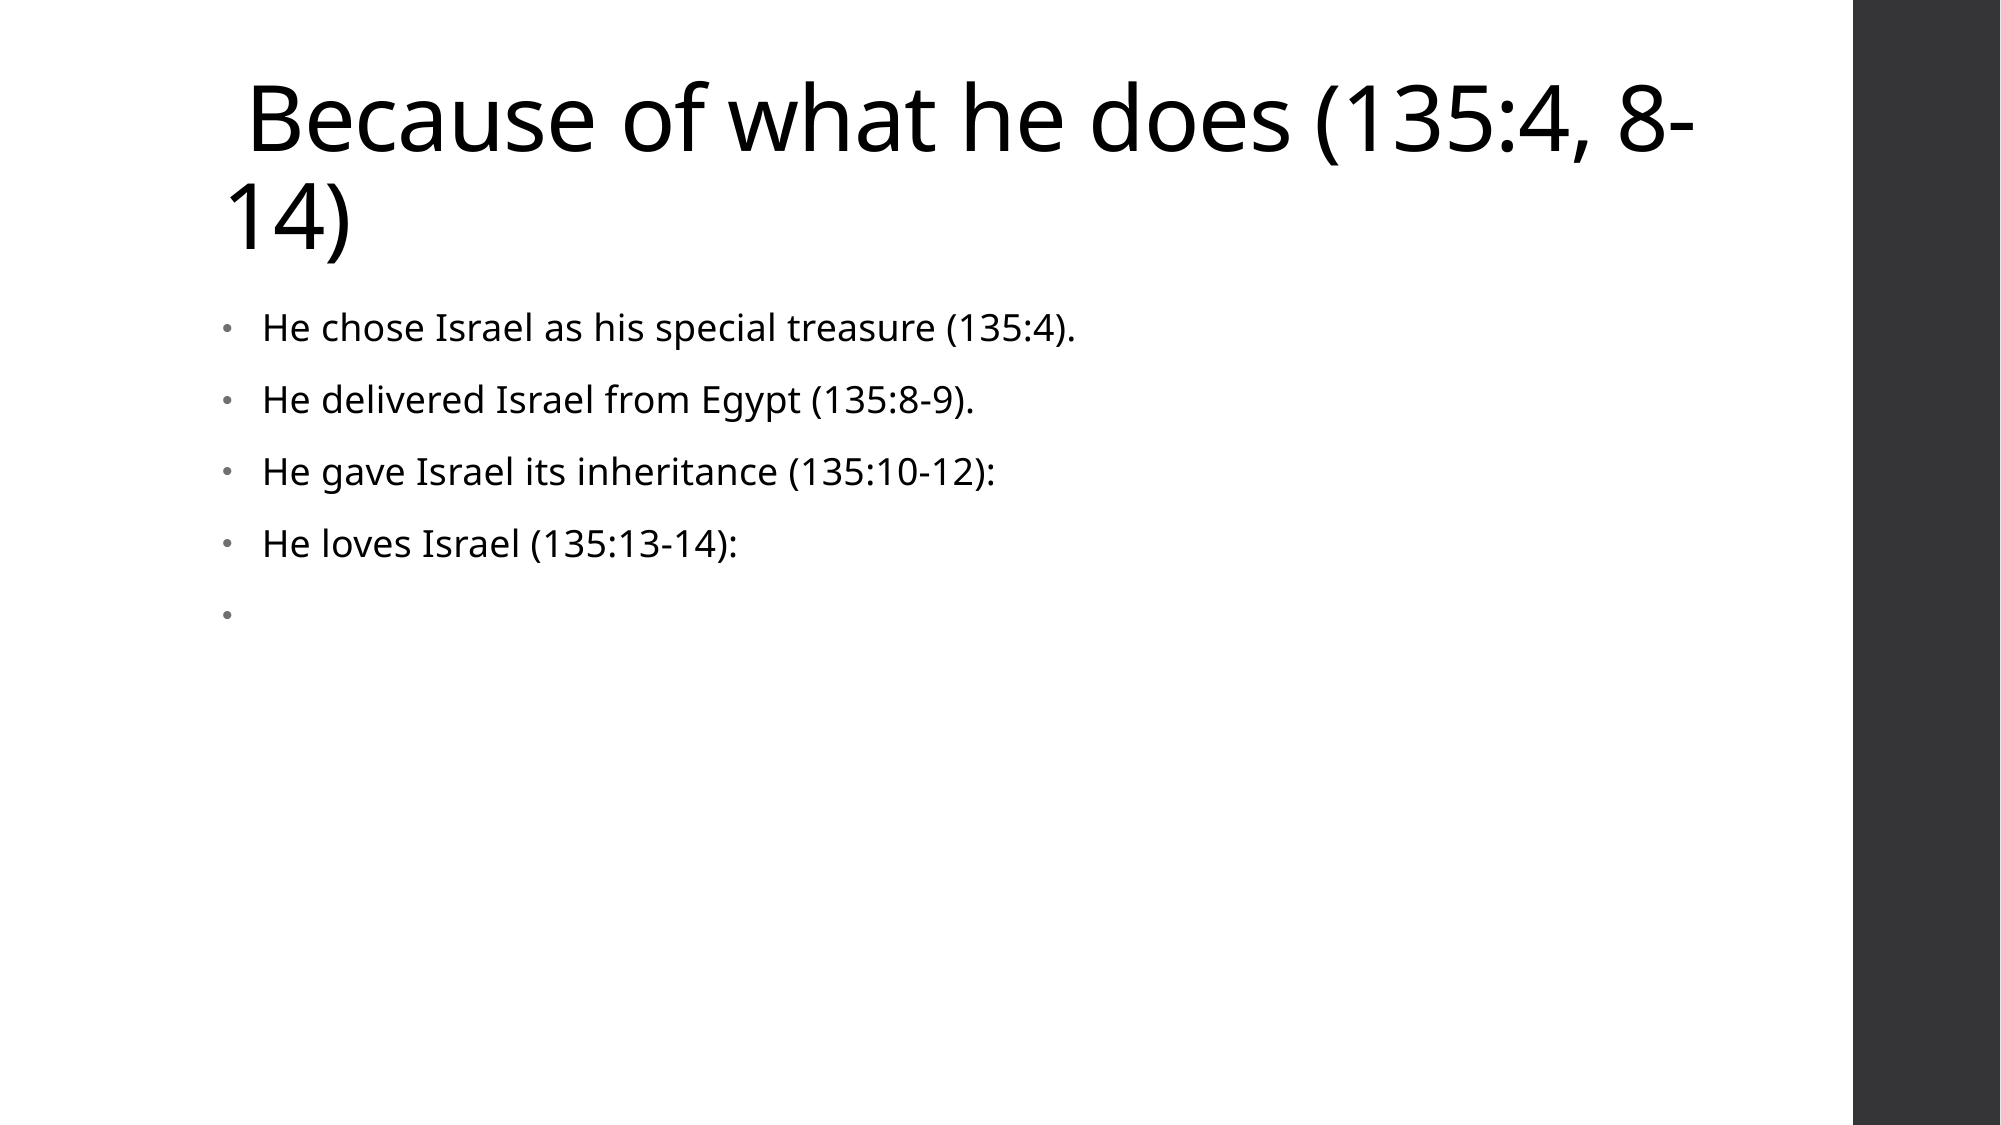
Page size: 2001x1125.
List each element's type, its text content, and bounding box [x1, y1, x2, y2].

title Because of what he does (135:4, 8-14) [206, 60, 1797, 278]
list He chose Israel as his special treasure (135:4). He delivered Israel from Egypt (135:8-9). He gave Israel its inheritance (135:10-12): He loves Israel (135:13-14): [206, 299, 1617, 1014]
